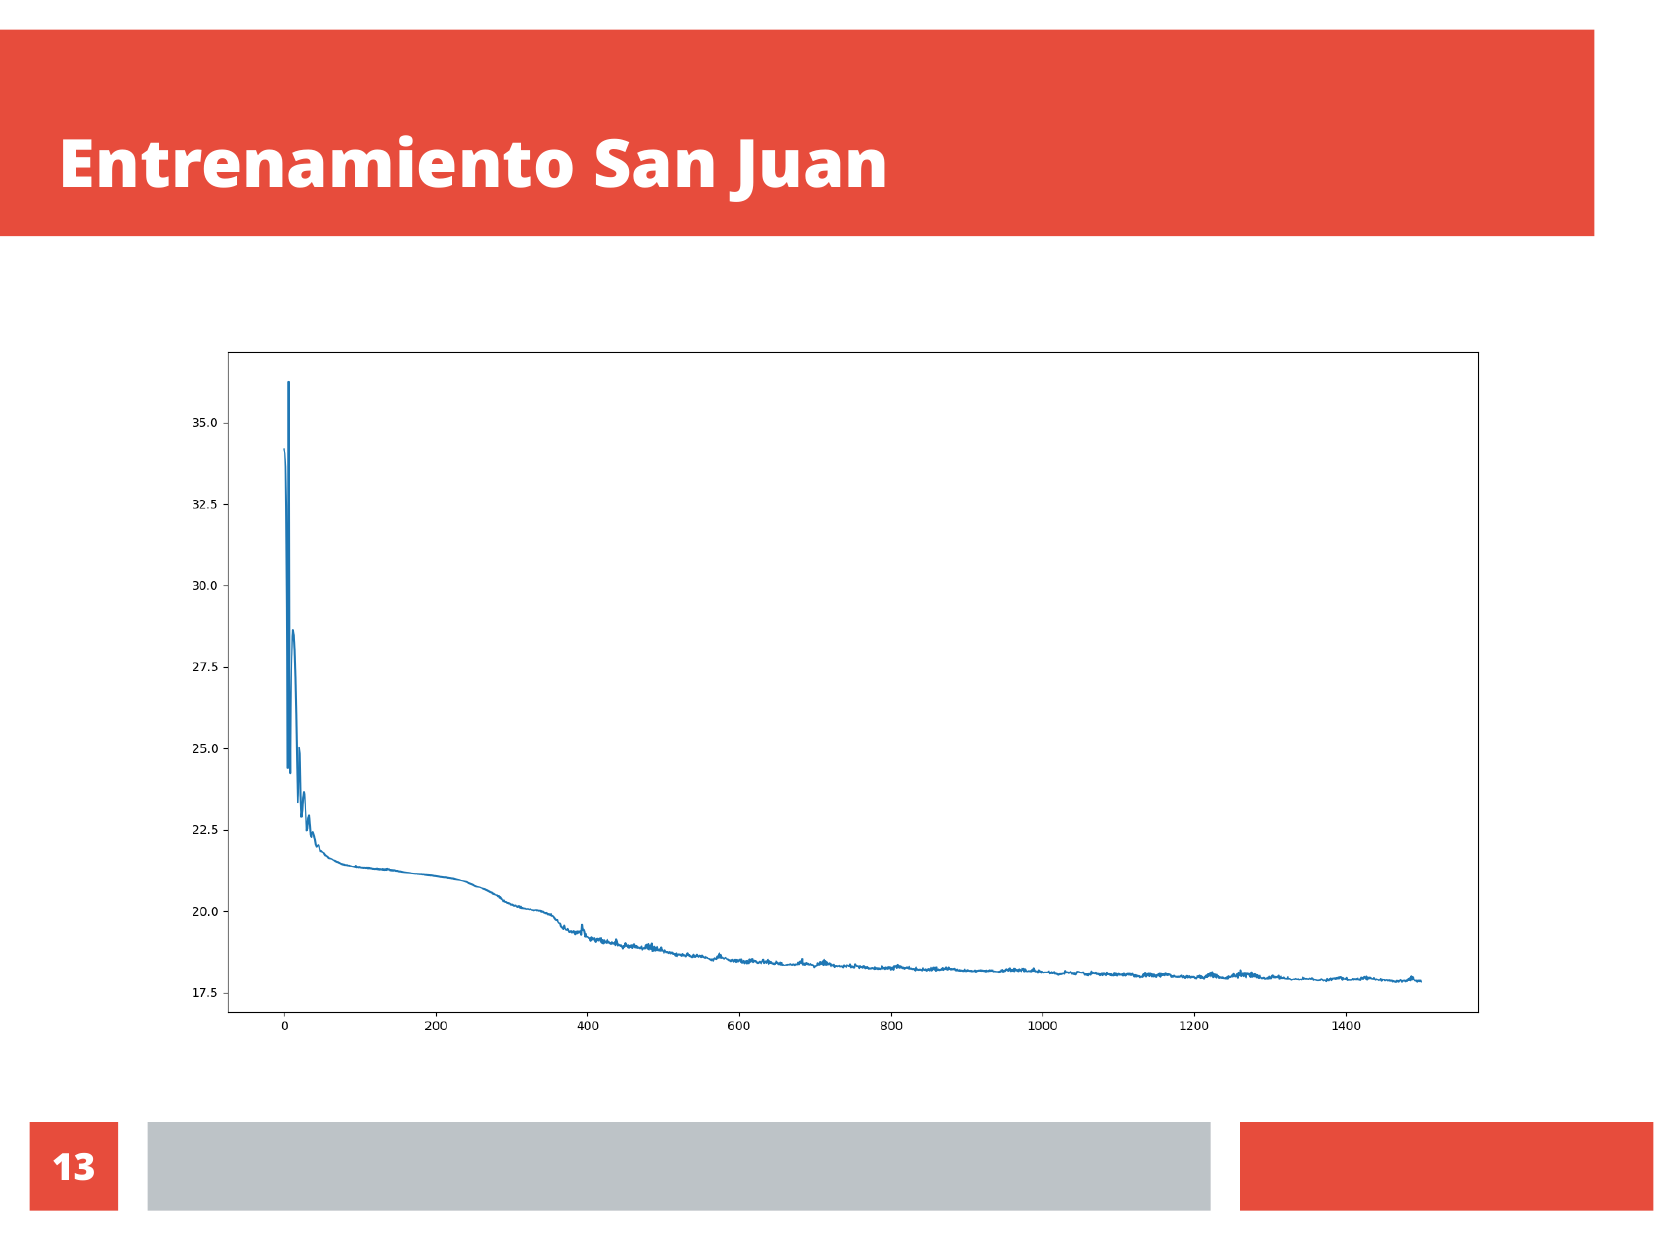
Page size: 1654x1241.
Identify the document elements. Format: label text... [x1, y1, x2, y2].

picture [25, 248, 1639, 1107]
title Entrenamiento San Juan [59, 59, 1595, 207]
